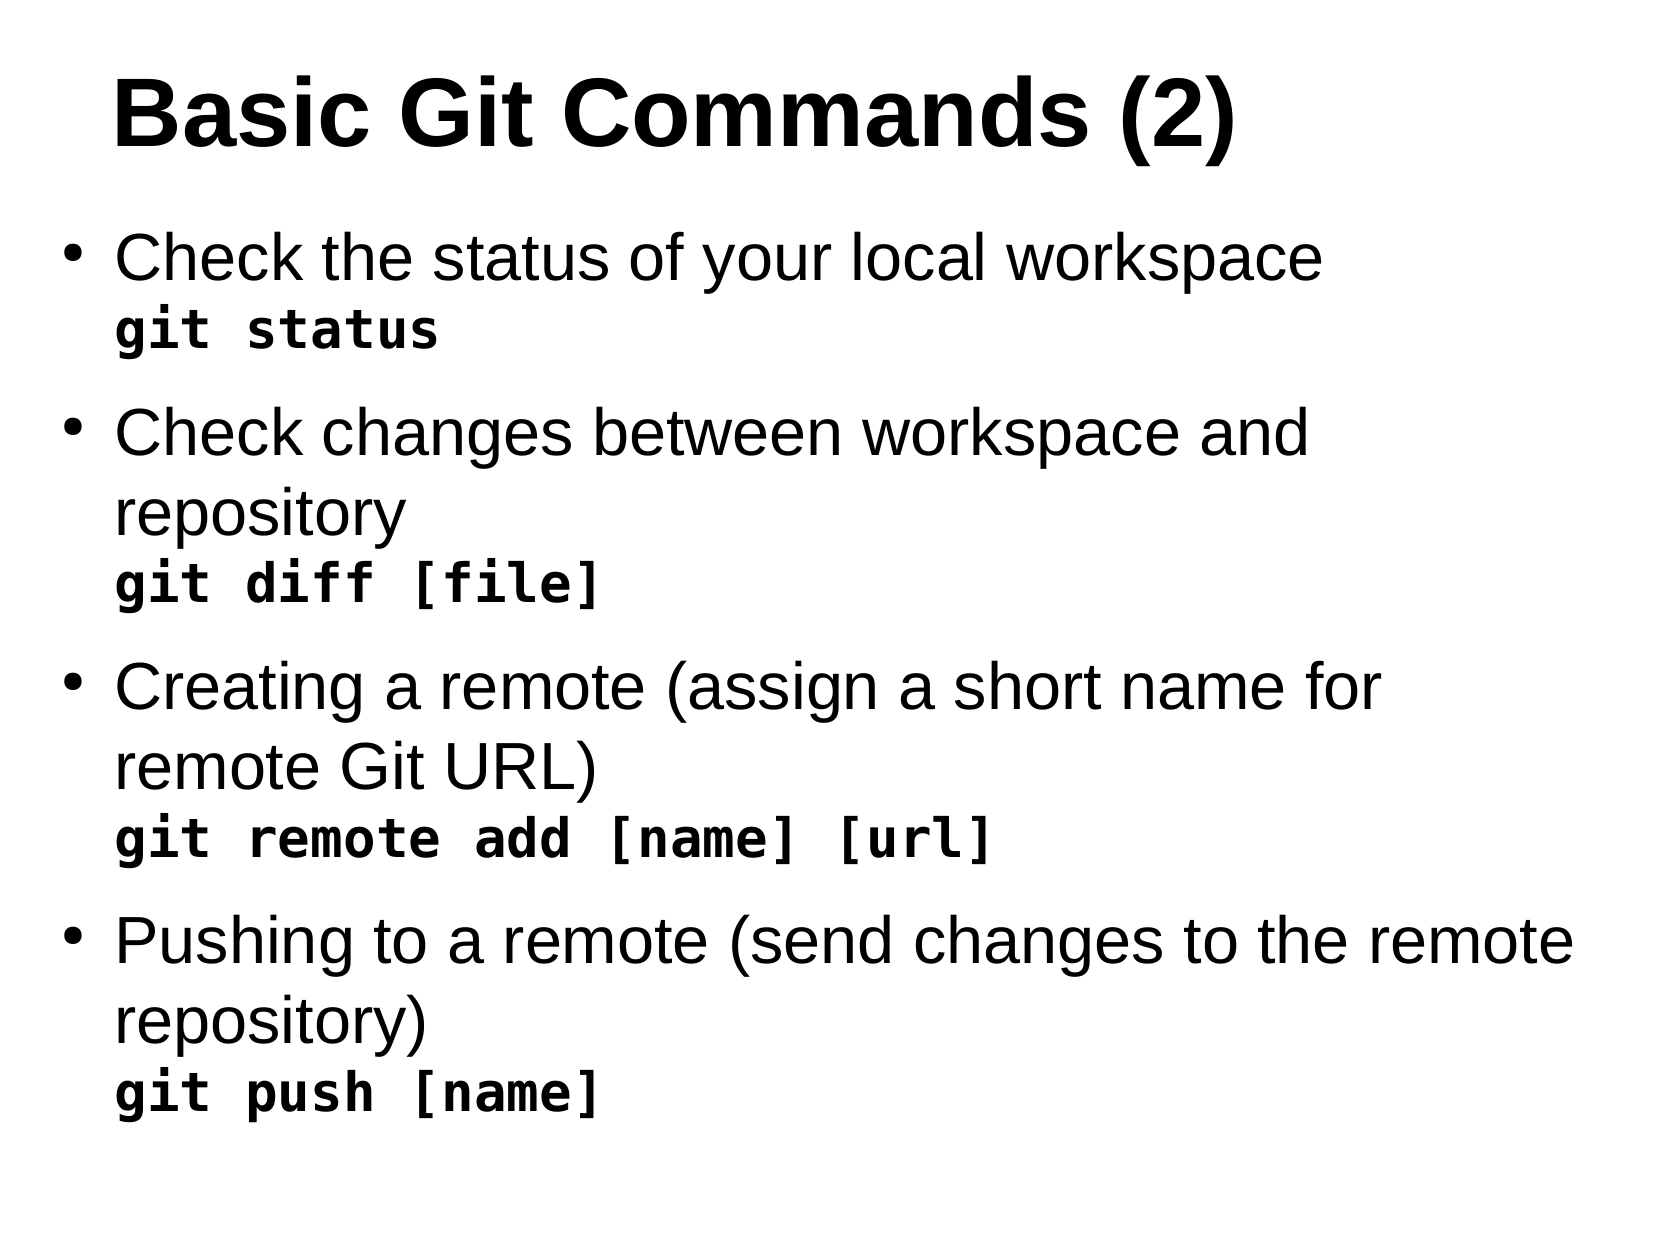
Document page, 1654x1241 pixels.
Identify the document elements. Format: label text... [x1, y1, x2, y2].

title Basic Git Commands (2) [25, 7, 1325, 209]
list Check the status of your local workspace git status Check changes between workspace and repository git diff [file] Creating a remote (assign a short name for remote Git URL) git remote add [name] [url] Pushing to a remote (send changes to the remote repository) git push [name] [25, 208, 1628, 1216]
